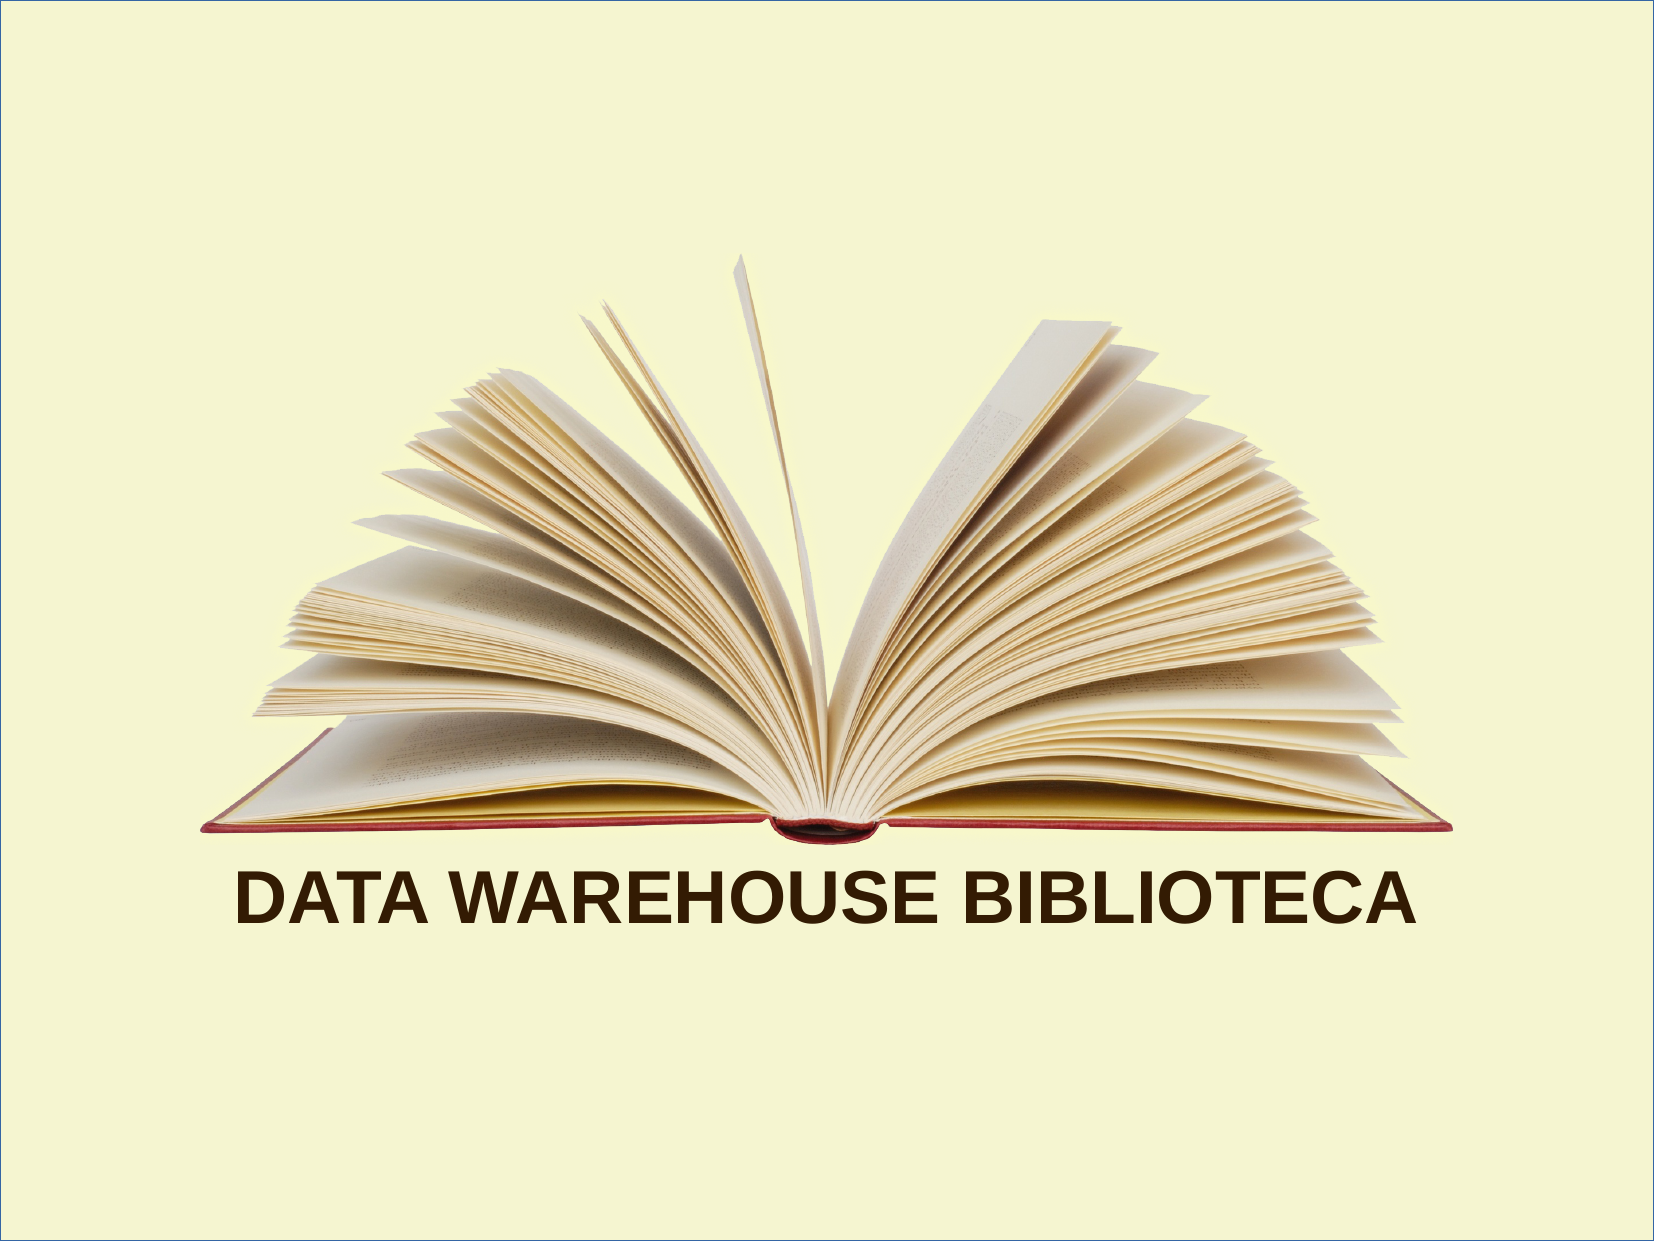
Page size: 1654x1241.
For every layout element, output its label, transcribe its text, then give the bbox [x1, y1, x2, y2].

subtitle DATA WAREHOUSE BIBLIOTECA [82, 820, 1571, 975]
picture [200, 253, 1453, 845]
